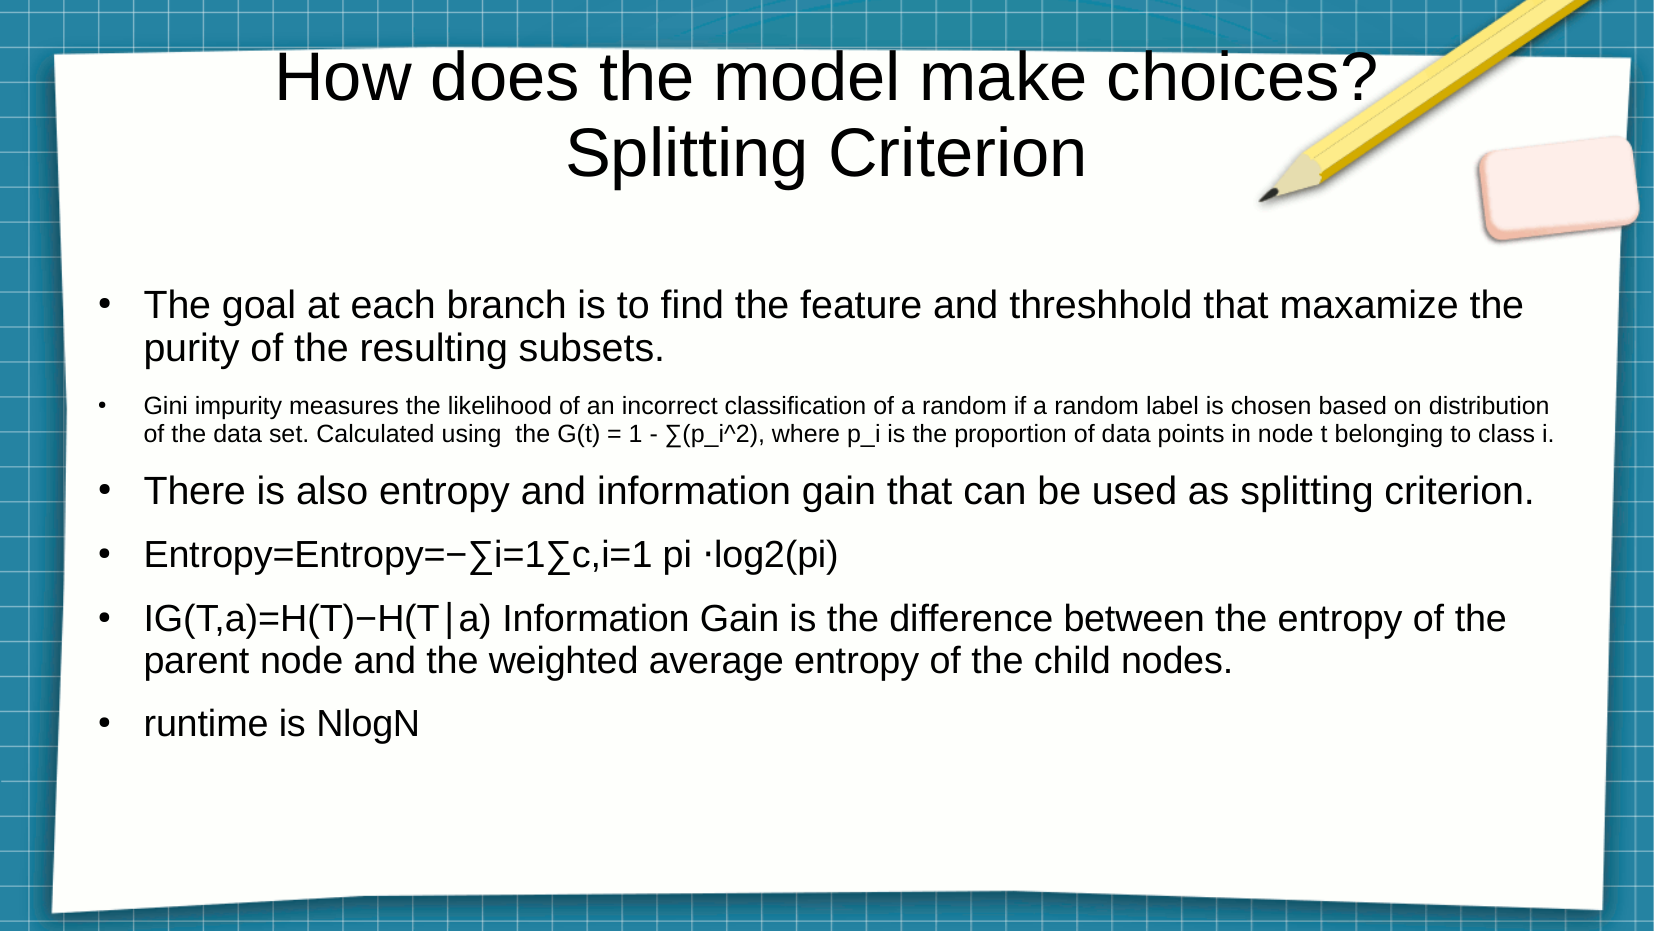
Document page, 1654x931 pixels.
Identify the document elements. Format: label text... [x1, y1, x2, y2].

list The goal at each branch is to find the feature and threshhold that maxamize the purity of the resulting subsets. Gini impurity measures the likelihood of an incorrect classification of a random if a random label is chosen based on distribution of the data set. Calculated using the G(t) = 1 - ∑(p_i^2), where p_i is the proportion of data points in node t belonging to class i. There is also entropy and information gain that can be used as splitting criterion. Entropy=Entropy=−∑i=1∑c,i=1​ pi ​⋅log2​(pi​) IG(T,a)=H(T)−H(T∣a) Information Gain is the difference between the entropy of the parent node and the weighted average entropy of the child nodes. runtime is NlogN [82, 217, 1571, 758]
picture [0, 0, 1654, 931]
title How does the model make choices? Splitting Criterion [82, 37, 1571, 193]
